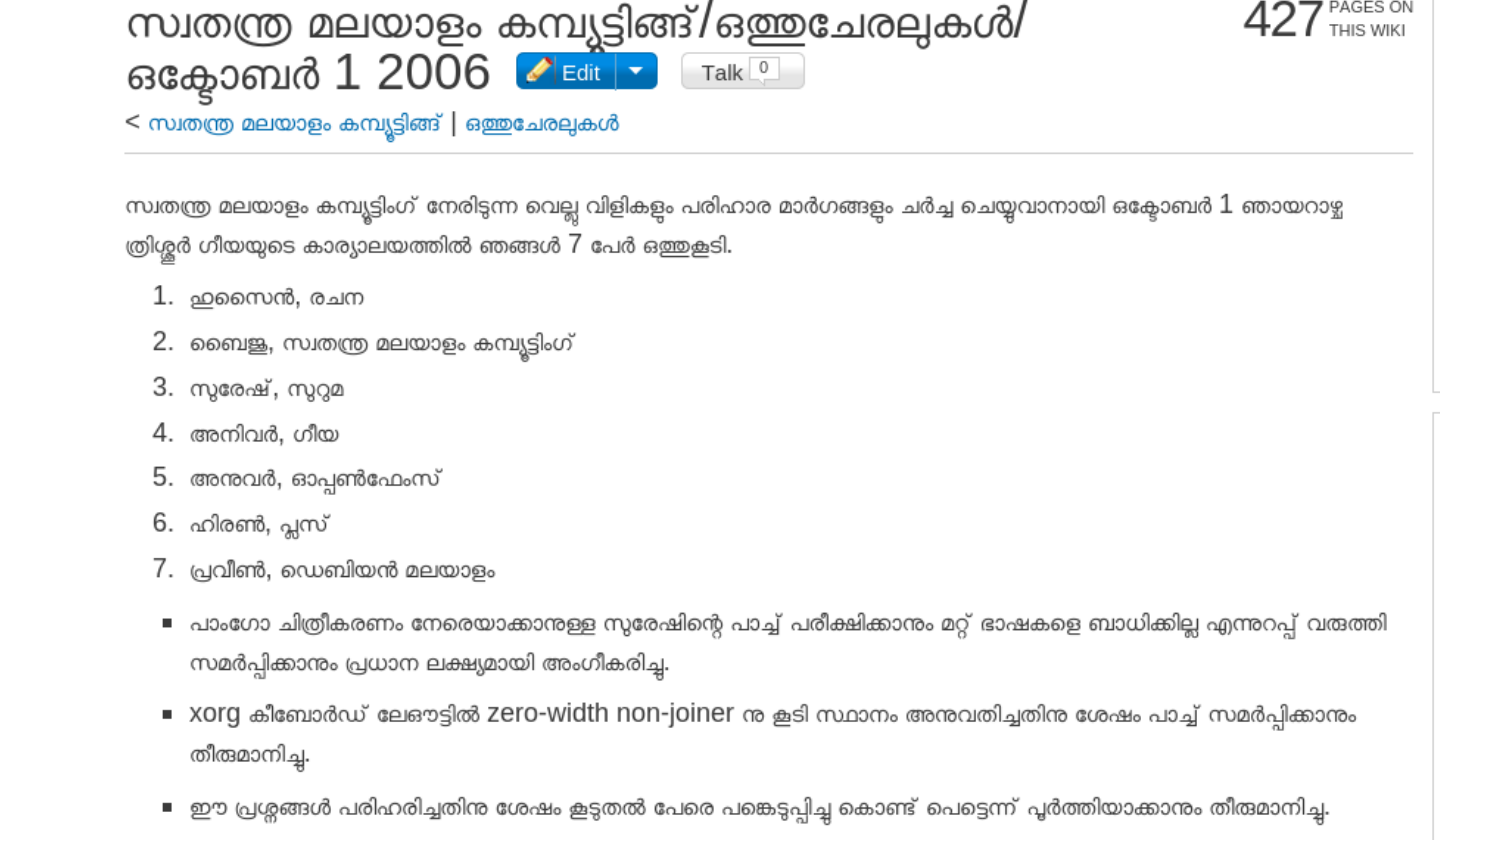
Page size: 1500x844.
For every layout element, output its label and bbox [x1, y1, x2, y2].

picture [107, 0, 1440, 840]
